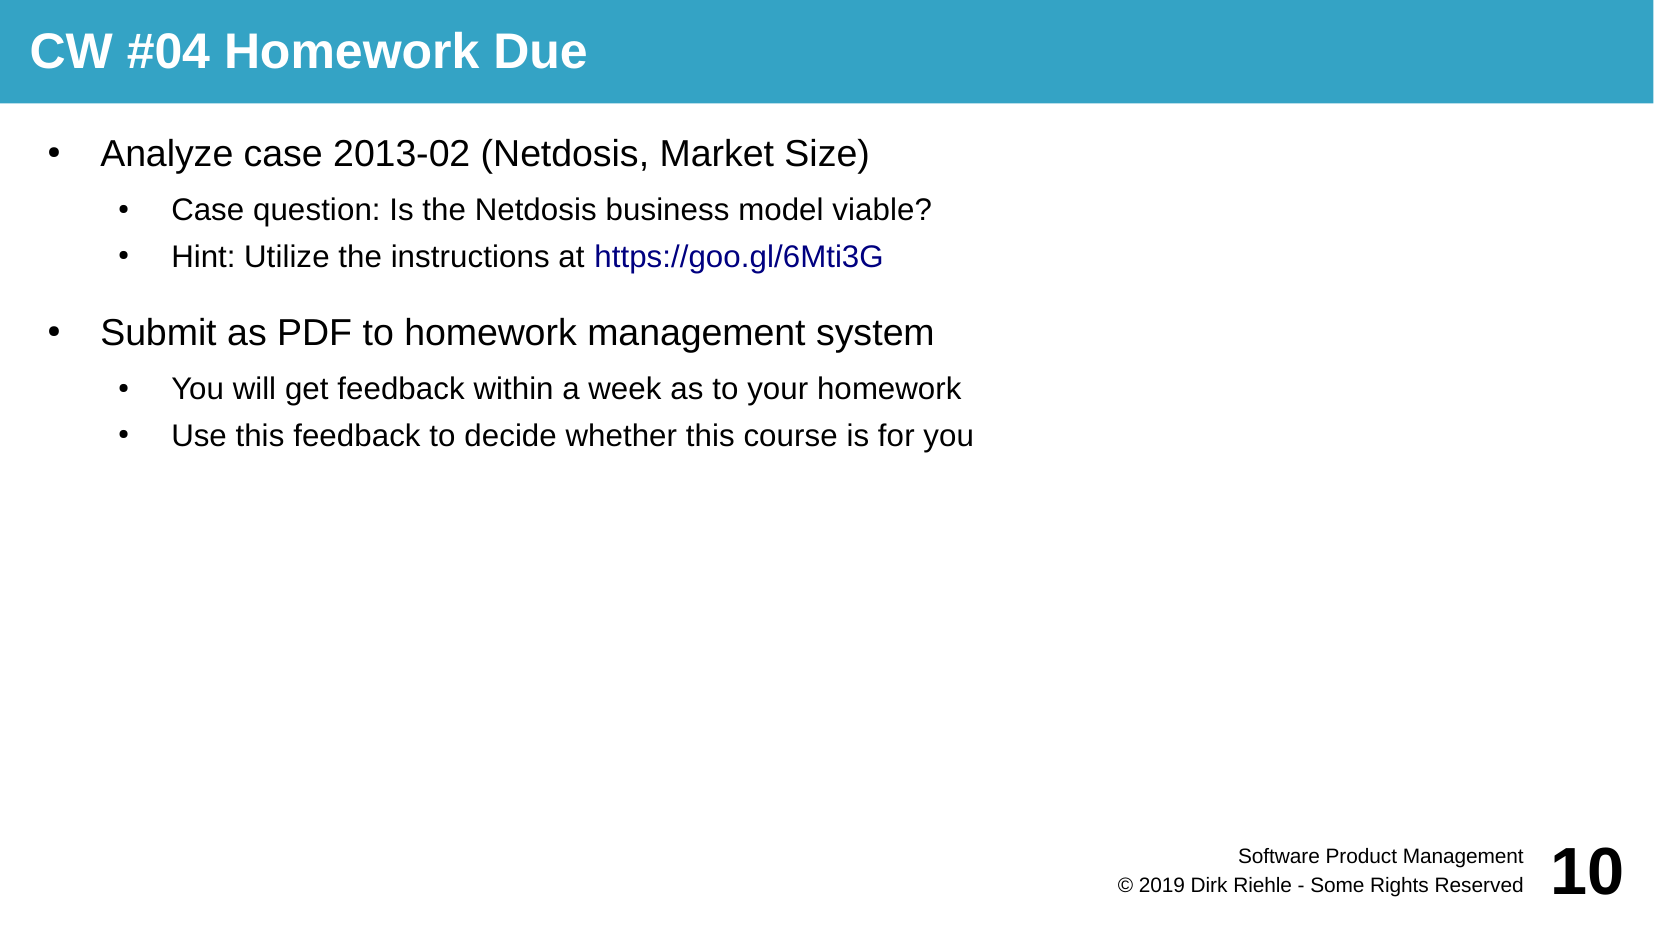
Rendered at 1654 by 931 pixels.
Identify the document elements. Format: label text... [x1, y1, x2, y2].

list Analyze case 2013-02 (Netdosis, Market Size) Case question: Is the Netdosis business model viable? Hint: Utilize the instructions at https://goo.gl/6Mti3G Submit as PDF to homework management system You will get feedback within a week as to your homework Use this feedback to decide whether this course is for you [29, 132, 1625, 798]
title CW #04 Homework Due [0, 0, 1654, 104]
